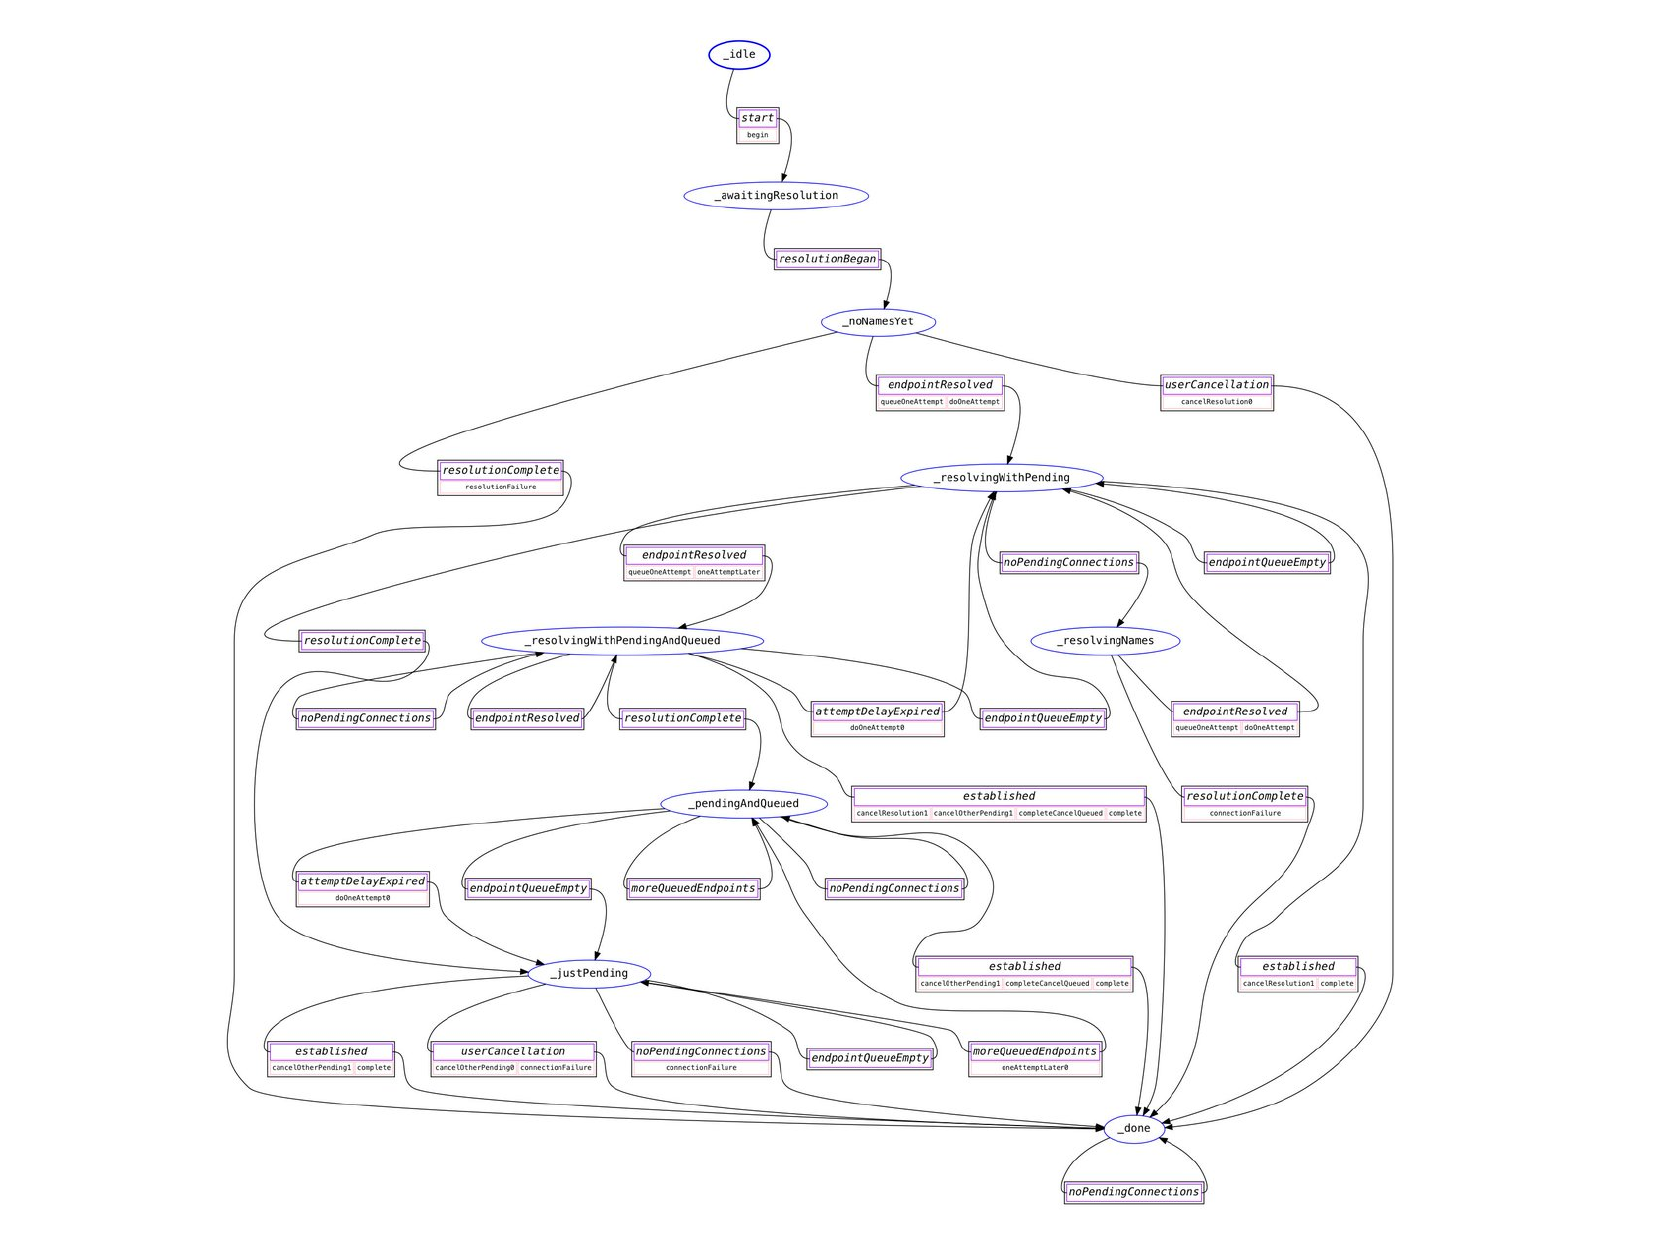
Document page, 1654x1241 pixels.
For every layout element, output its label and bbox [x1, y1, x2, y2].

picture [224, 38, 1395, 1217]
